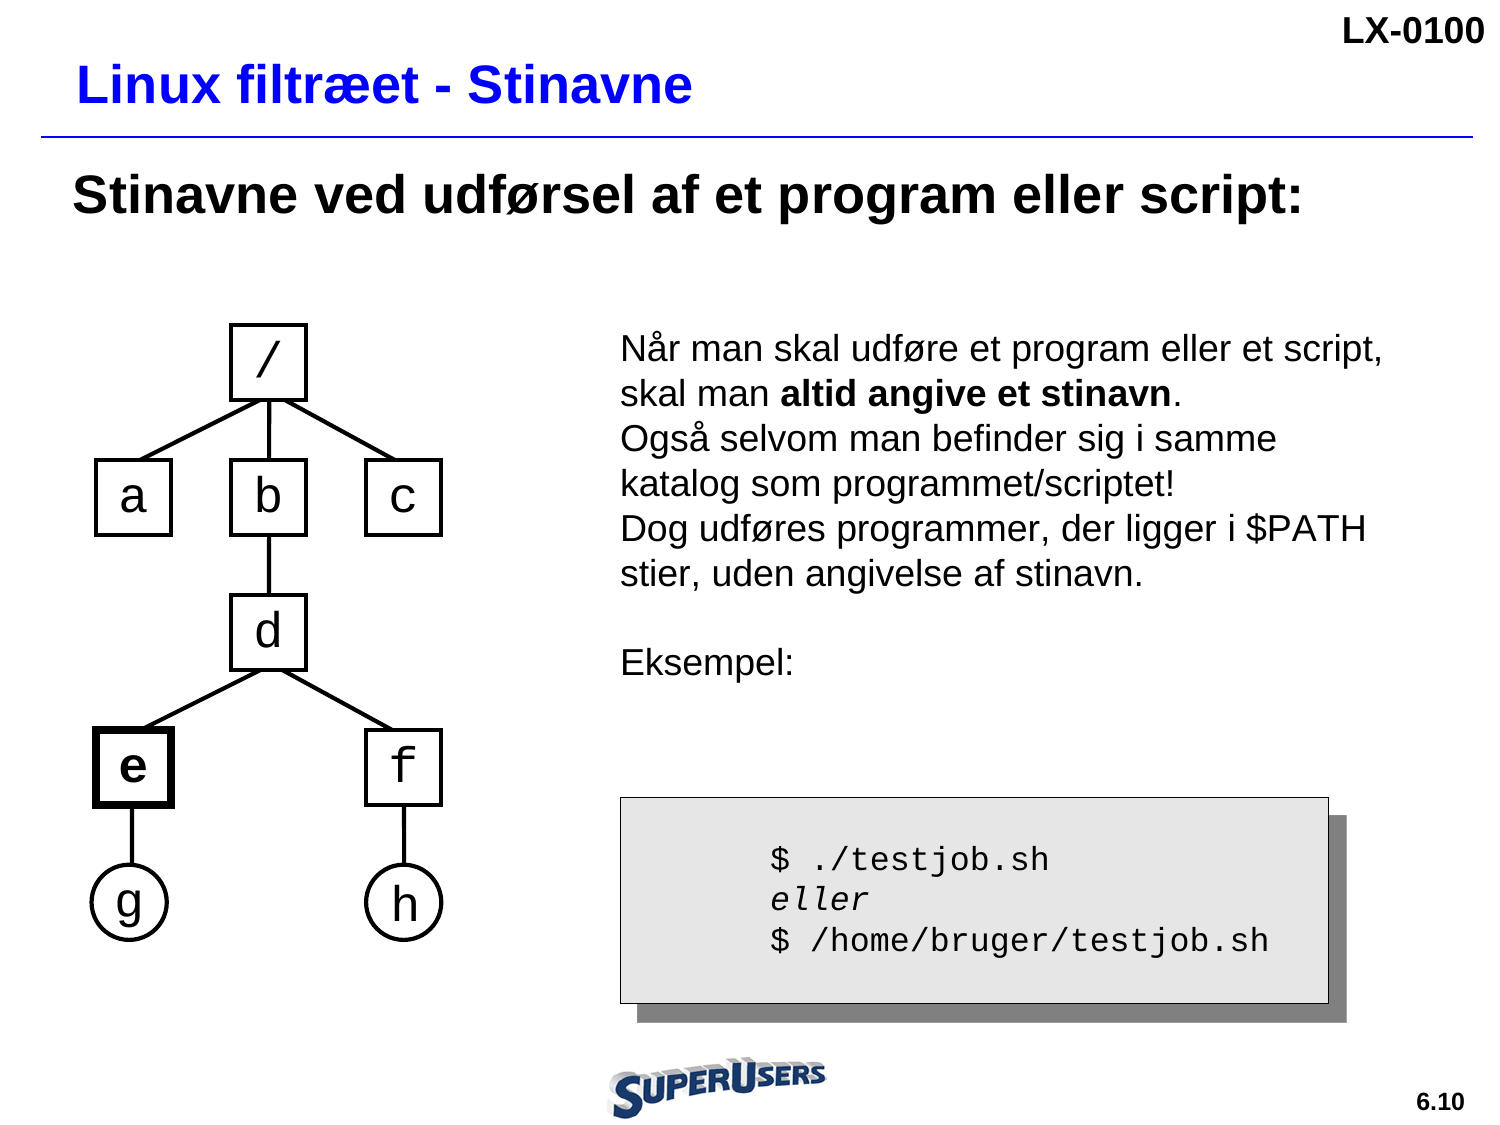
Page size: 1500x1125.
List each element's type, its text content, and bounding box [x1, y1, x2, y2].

text_box f [365, 729, 441, 805]
text_box b [230, 459, 306, 535]
text_box d [230, 594, 306, 670]
title Linux filtræet - Stinavne [76, 39, 1424, 126]
text_box e [95, 729, 171, 805]
text_box h [367, 868, 443, 945]
list [135, 672, 402, 889]
text_box Når man skal udføre et program eller et script, skal man altid angive et stinavn. Også selvom man befinder sig i samme katalog som programmet/scriptet! Dog udføres programmer, der ligger i $PATH stier, uden angivelse af stinavn. Eksempel: [620, 324, 1388, 786]
text_box a [95, 459, 171, 535]
list Stinavne ved udførsel af et program eller script: [59, 160, 1388, 237]
text_box / [230, 324, 306, 400]
text_box g [91, 864, 167, 940]
picture [605, 1057, 827, 1122]
text_box [388, 864, 420, 868]
text_box c [365, 459, 441, 535]
text_box $ ./testjob.sh eller $ /home/bruger/testjob.sh [620, 797, 1329, 1004]
list [78, 237, 1388, 889]
